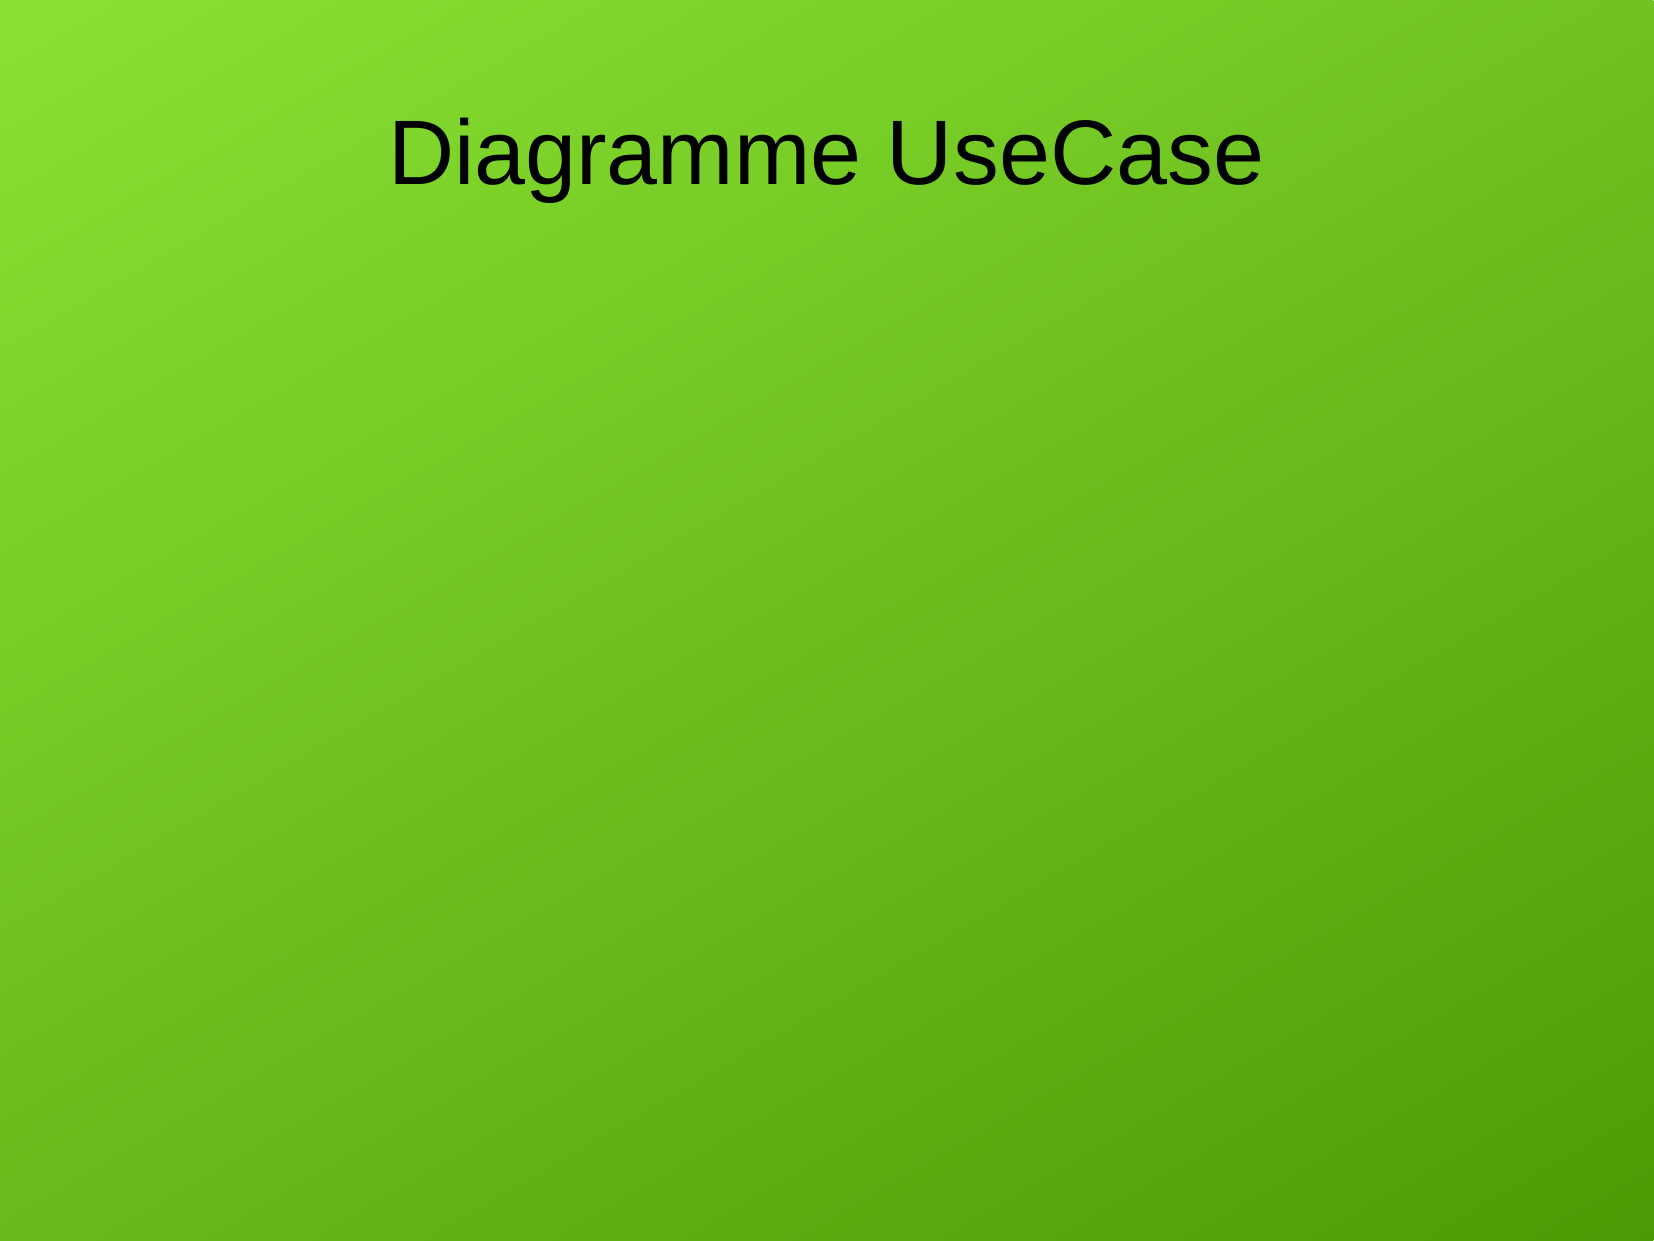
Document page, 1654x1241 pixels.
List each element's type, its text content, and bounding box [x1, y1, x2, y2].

title Diagramme UseCase [82, 49, 1571, 257]
